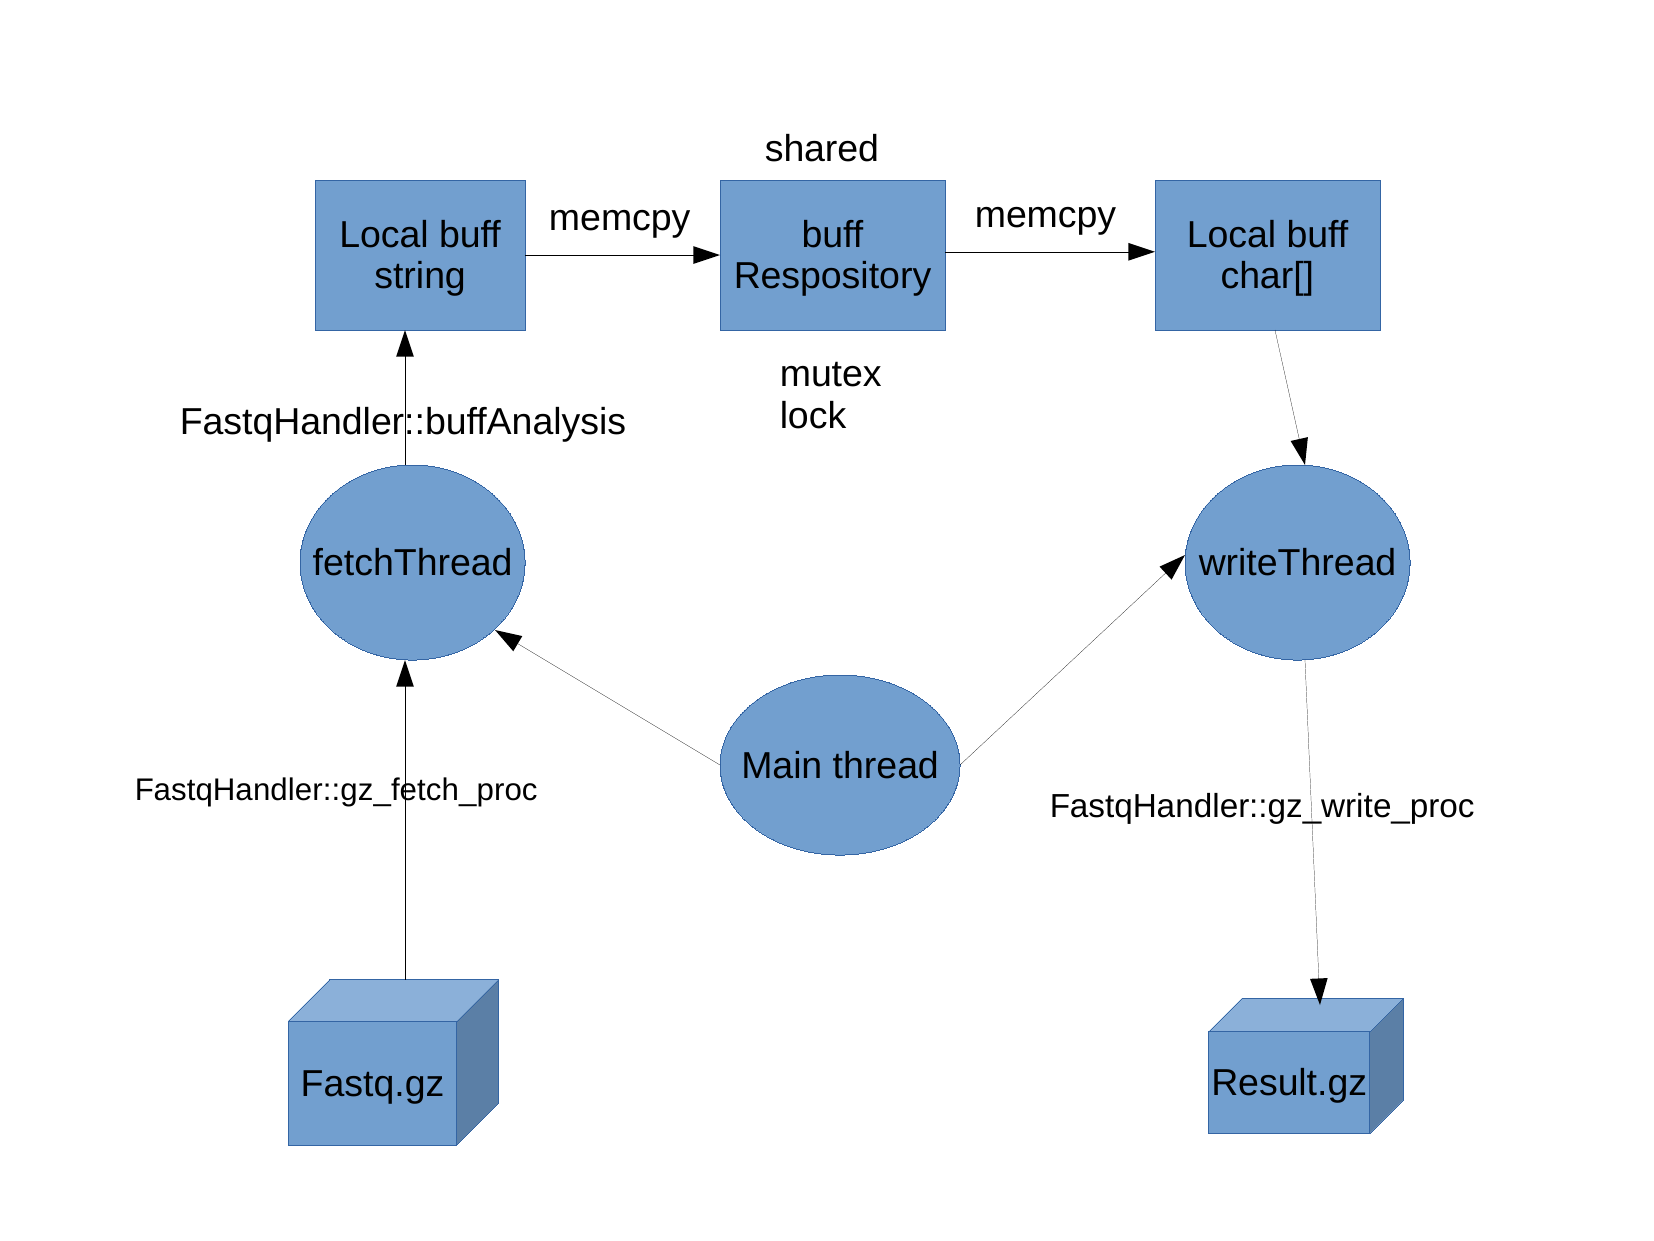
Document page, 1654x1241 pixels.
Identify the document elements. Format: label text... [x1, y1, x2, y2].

text_box Local buff string [315, 180, 526, 331]
text_box FastqHandler::buffAnalysis [165, 393, 642, 451]
text_box memcpy [534, 189, 730, 289]
text_box fetchThread [300, 465, 526, 661]
text_box Local buff char[] [1155, 180, 1381, 331]
text_box Main thread [720, 675, 961, 856]
text_box writeThread [1185, 465, 1411, 661]
text_box FastqHandler::gz_fetch_proc [120, 765, 586, 850]
text_box Fastq.gz [288, 1022, 456, 1146]
text_box memcpy [960, 186, 1156, 286]
text_box buff Respository [720, 180, 946, 331]
text_box mutex lock [765, 345, 931, 444]
text_box Result.gz [1208, 1032, 1369, 1134]
text_box shared [750, 120, 1021, 177]
text_box FastqHandler::gz_write_proc [1035, 780, 1546, 856]
